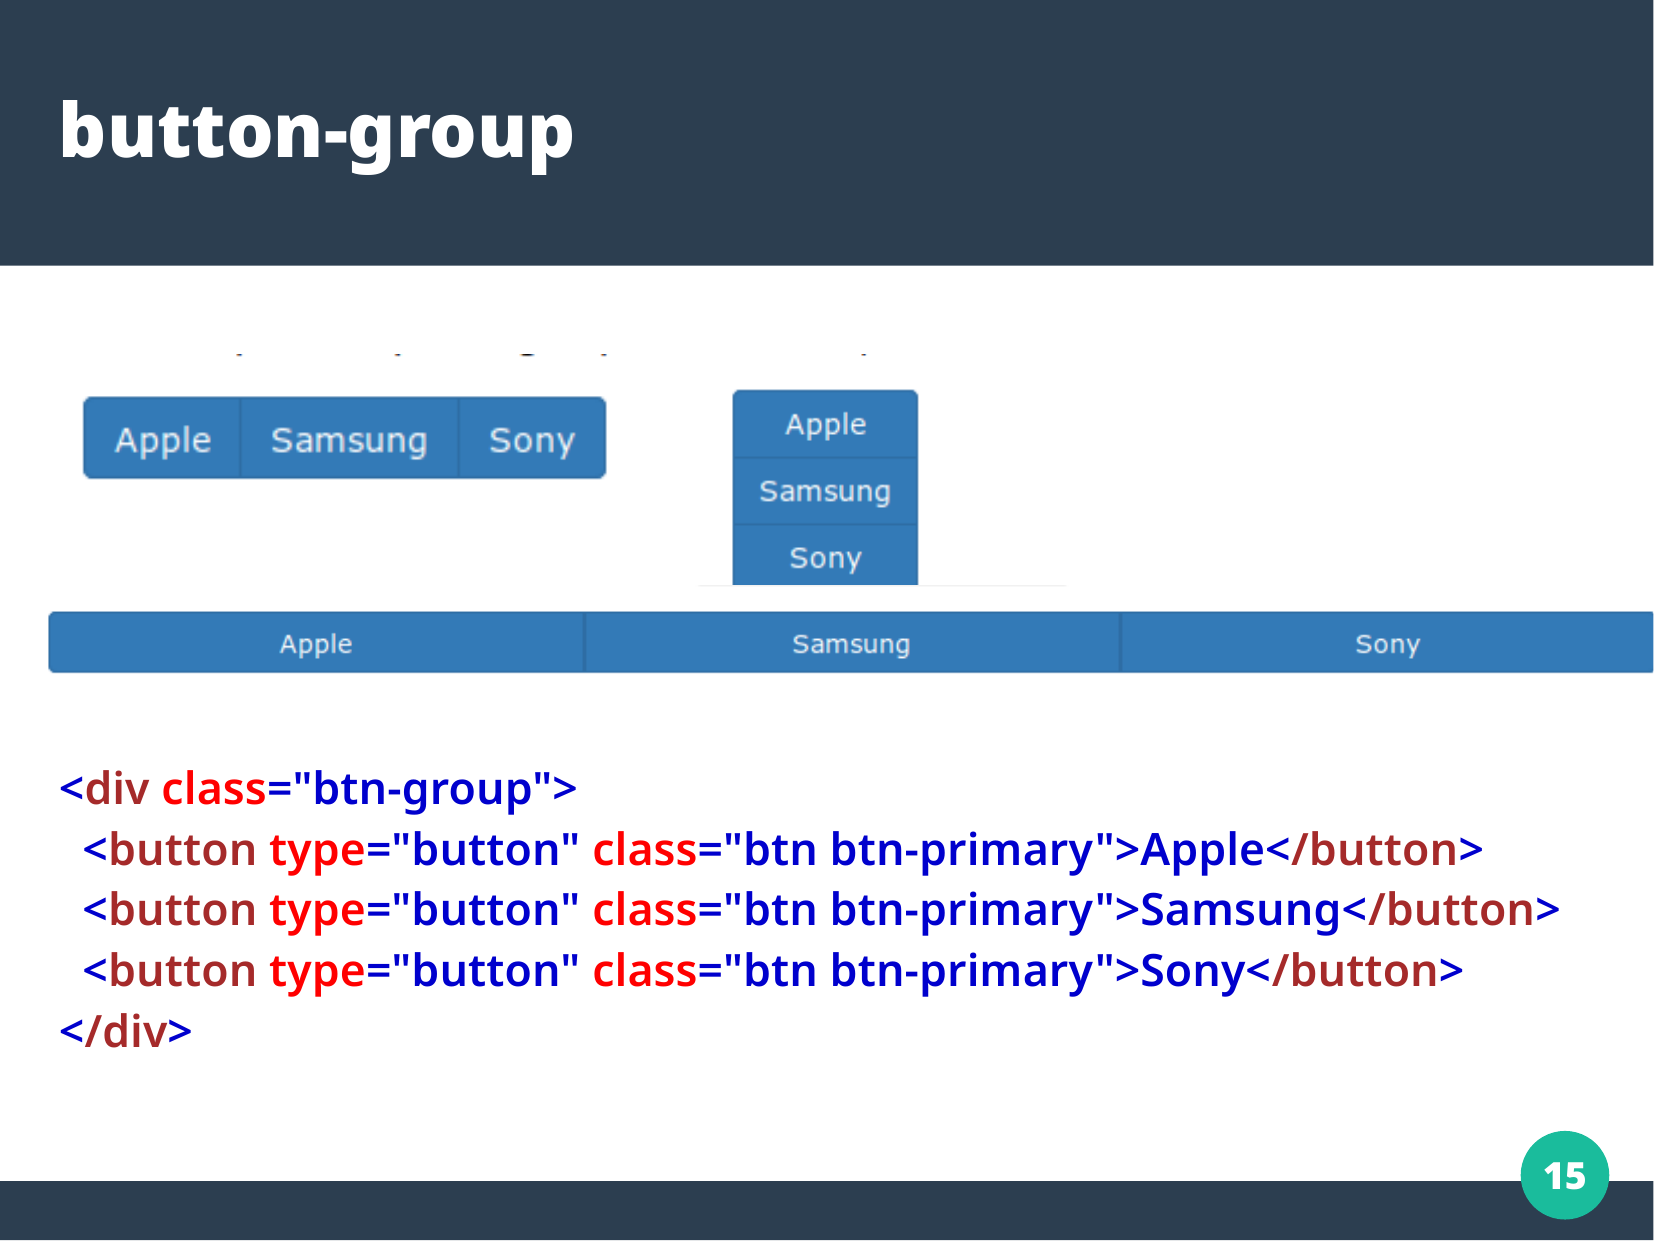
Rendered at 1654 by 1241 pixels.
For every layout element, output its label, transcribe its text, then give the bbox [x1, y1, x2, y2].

title button-group [59, 49, 1595, 207]
list <div class="btn-group"> <button type="button" class="btn btn-primary">Apple</button> <button type="button" class="btn btn-primary">Samsung</button> <button type="button" class="btn btn-primary">Sony</button> </div> [59, 756, 1595, 1151]
picture [29, 354, 1654, 693]
picture [60, 354, 650, 518]
